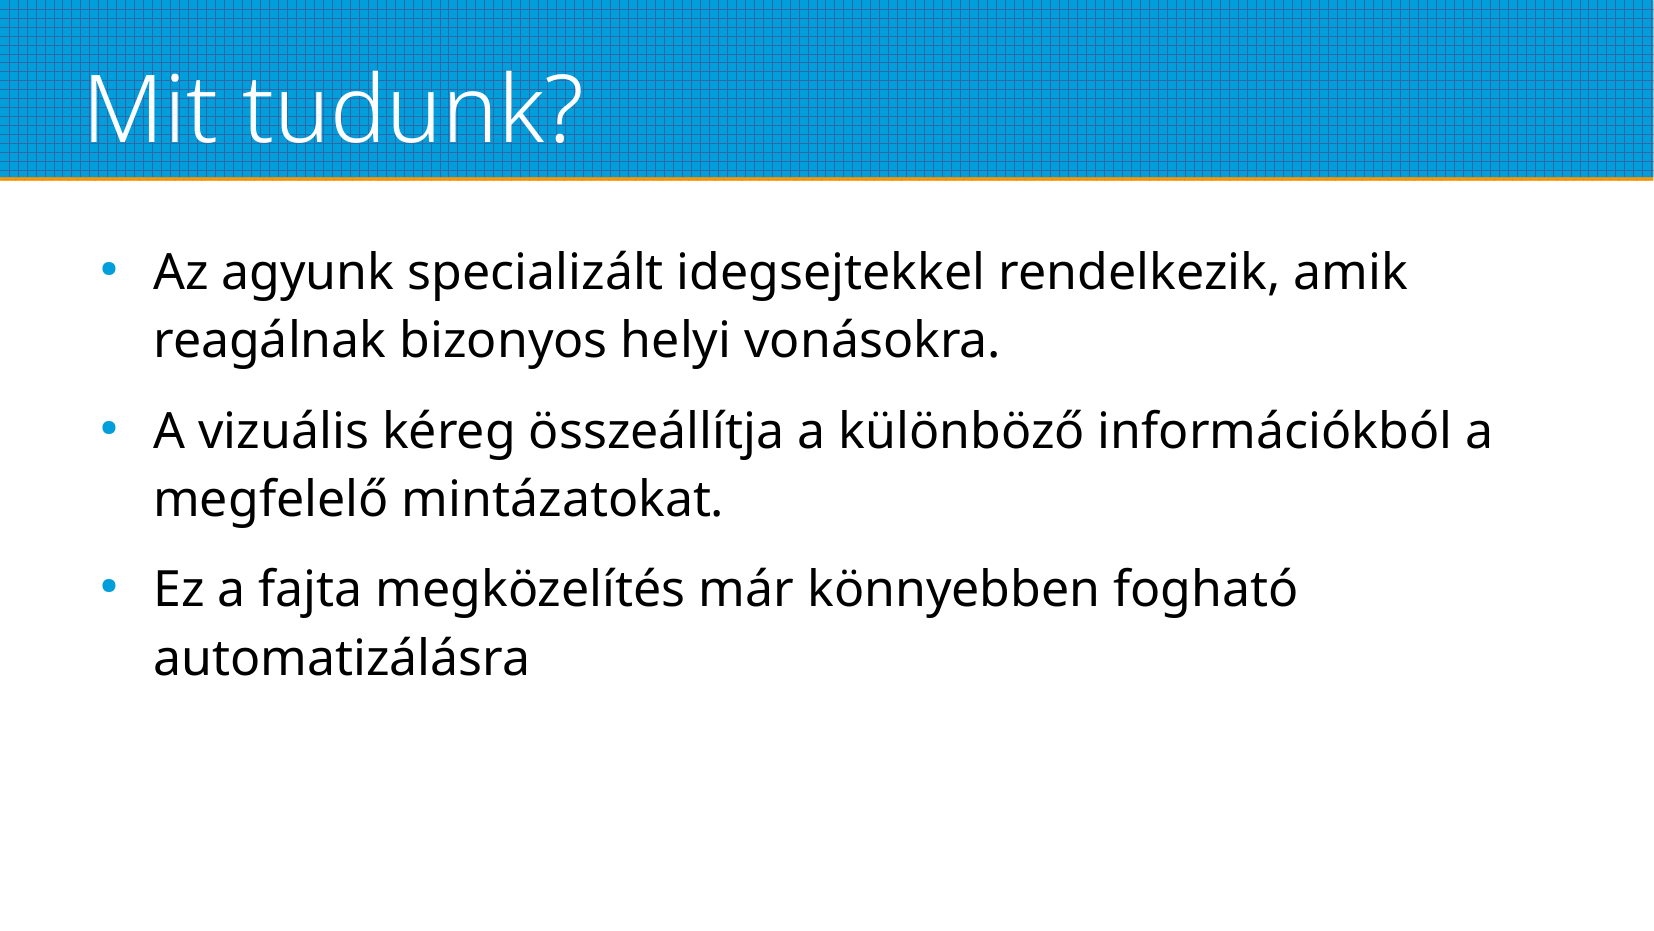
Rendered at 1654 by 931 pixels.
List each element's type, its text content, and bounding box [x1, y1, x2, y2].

title Mit tudunk? [82, 14, 1571, 171]
list Az agyunk specializált idegsejtekkel rendelkezik, amik reagálnak bizonyos helyi vonásokra. A vizuális kéreg összeállítja a különböző információkból a megfelelő mintázatokat. Ez a fajta megközelítés már könnyebben fogható automatizálásra [82, 236, 1563, 811]
